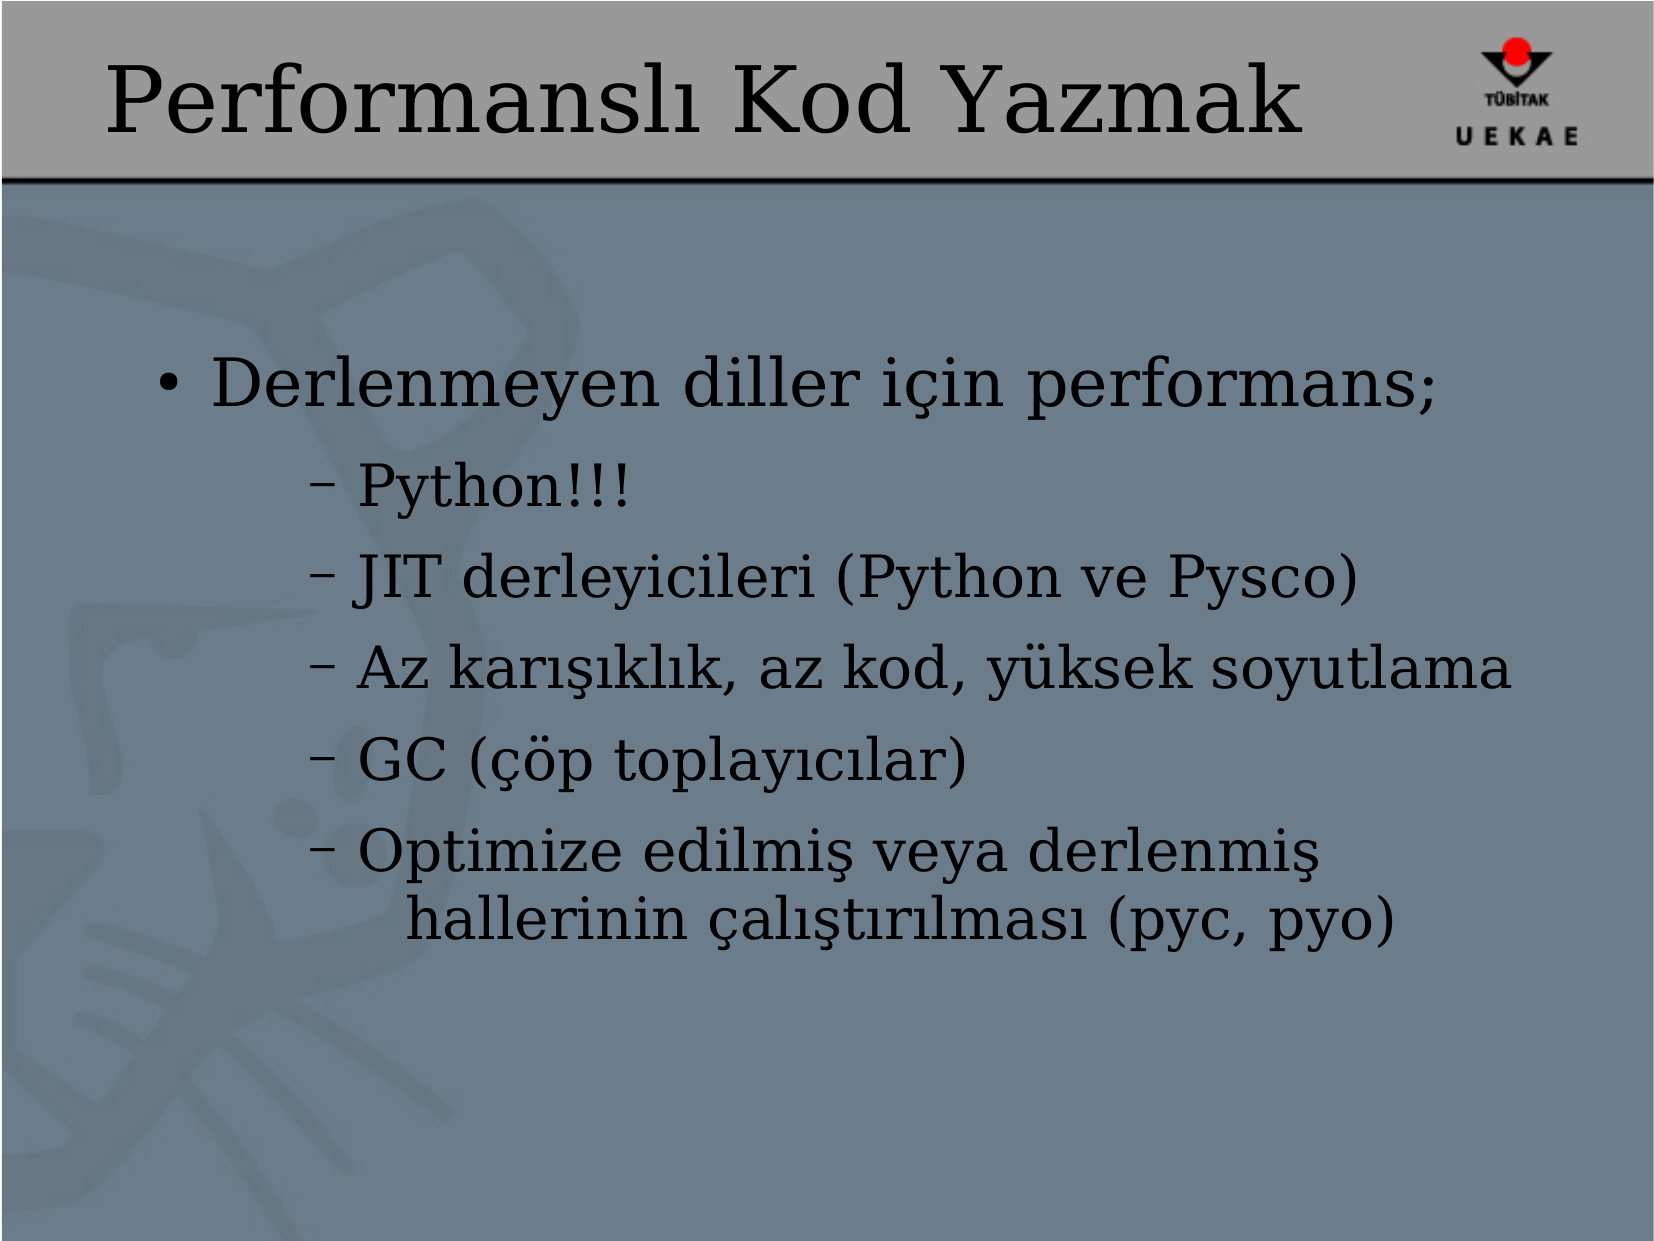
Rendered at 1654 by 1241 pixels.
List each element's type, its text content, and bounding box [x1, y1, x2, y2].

list Derlenmeyen diller için performans; Python!!! JIT derleyicileri (Python ve Pysco) Az karışıklık, az kod, yüksek soyutlama GC (çöp toplayıcılar) Optimize edilmiş veya derlenmiş hallerinin çalıştırılması (pyc, pyo) [121, 344, 1534, 1127]
picture [1, 1, 1654, 1241]
title Performanslı Kod Yazmak [0, 0, 1410, 204]
